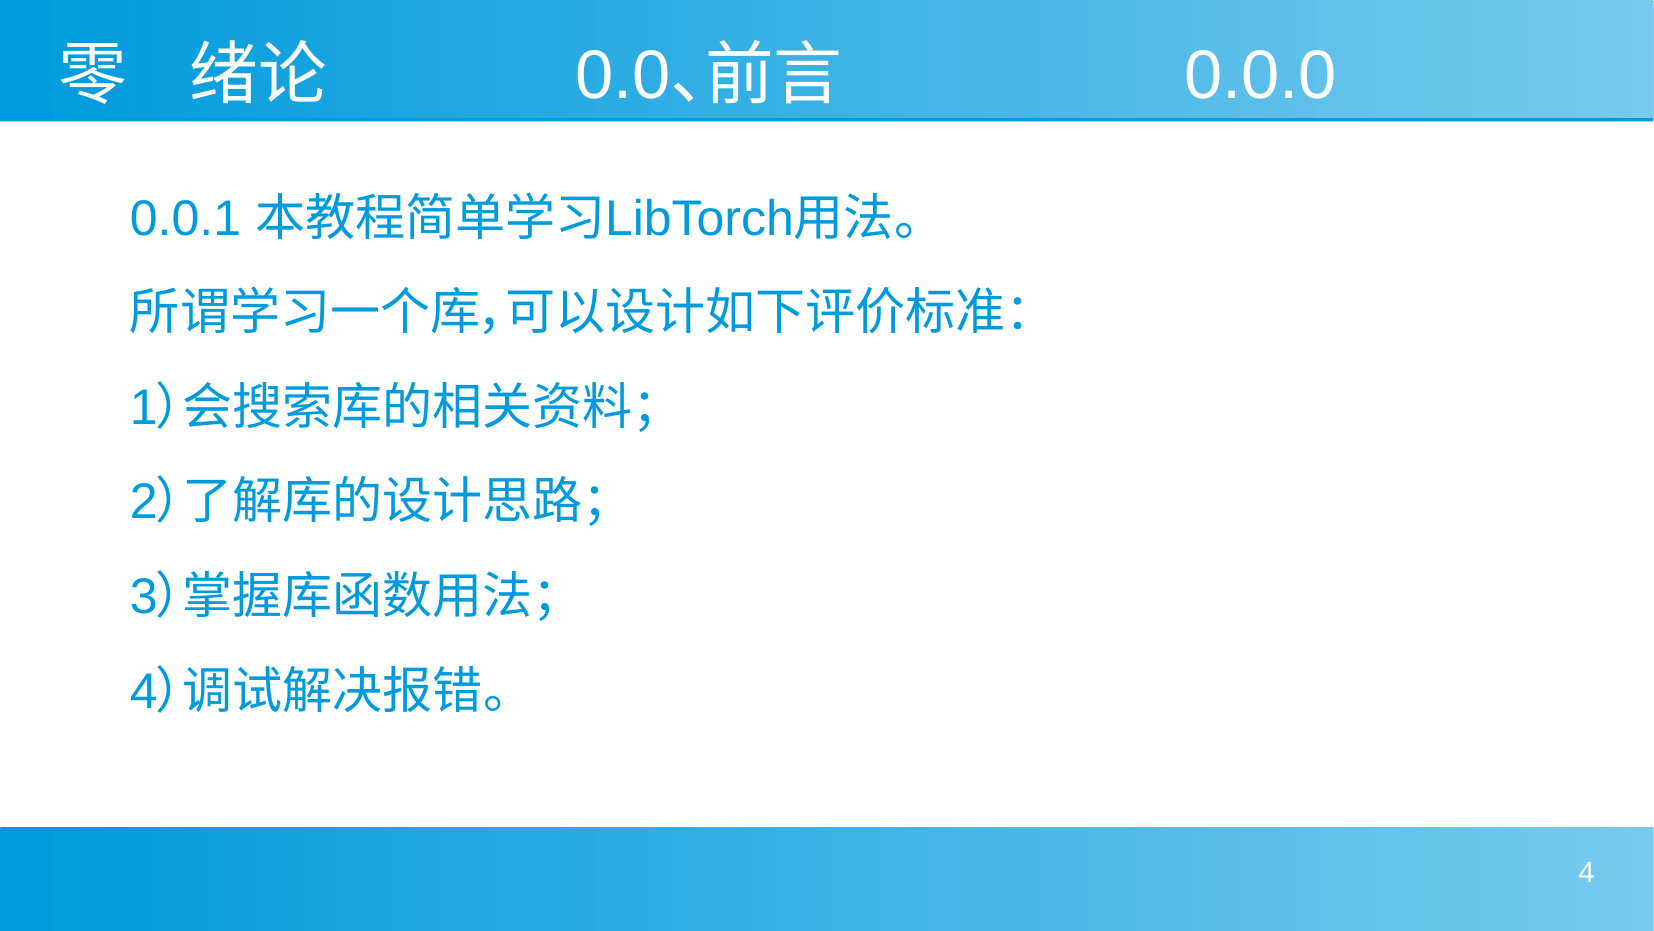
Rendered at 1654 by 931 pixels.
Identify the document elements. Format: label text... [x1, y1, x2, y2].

list 0.0.1 本教程简单学习LibTorch用法。 所谓学习一个库，可以设计如下评价标准： 1）会搜索库的相关资料； 2）了解库的设计思路； 3）掌握库函数用法； 4）调试解决报错。 [59, 177, 1595, 768]
title 零 绪论 0.0、前言 0.0.0 [59, 23, 1595, 115]
